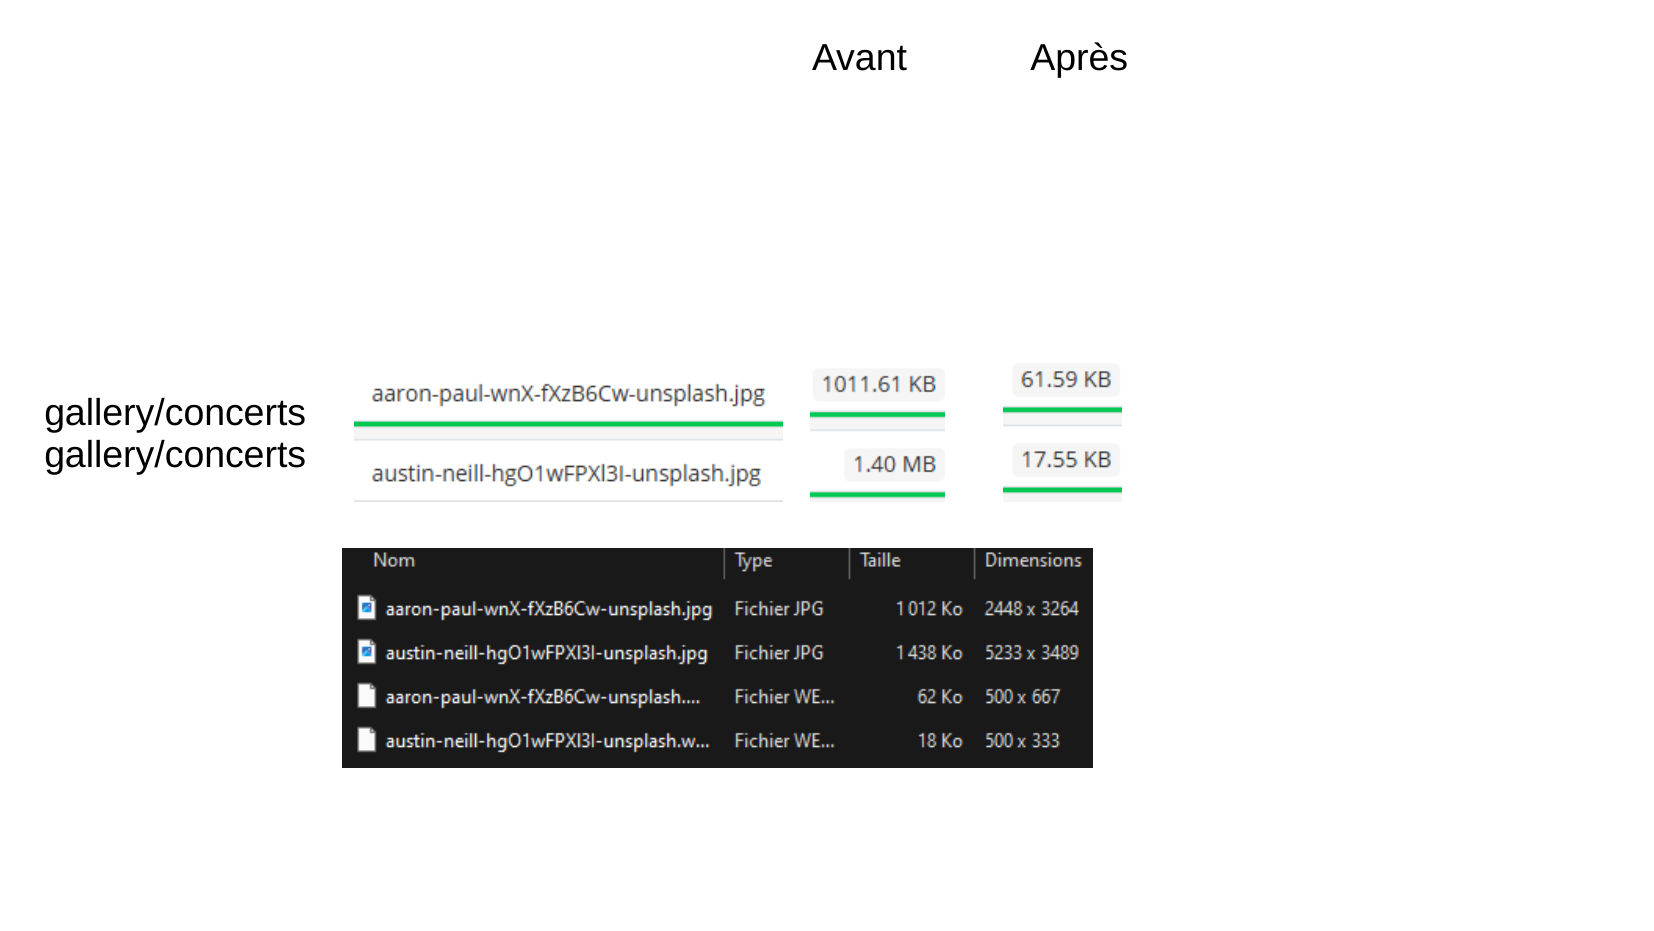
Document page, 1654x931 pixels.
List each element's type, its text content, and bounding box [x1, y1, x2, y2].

picture [354, 364, 783, 502]
picture [810, 356, 945, 502]
text_box Avant Après [797, 29, 1152, 89]
text_box gallery/concerts gallery/concerts [29, 383, 355, 483]
picture [342, 548, 1093, 768]
picture [1003, 348, 1122, 502]
